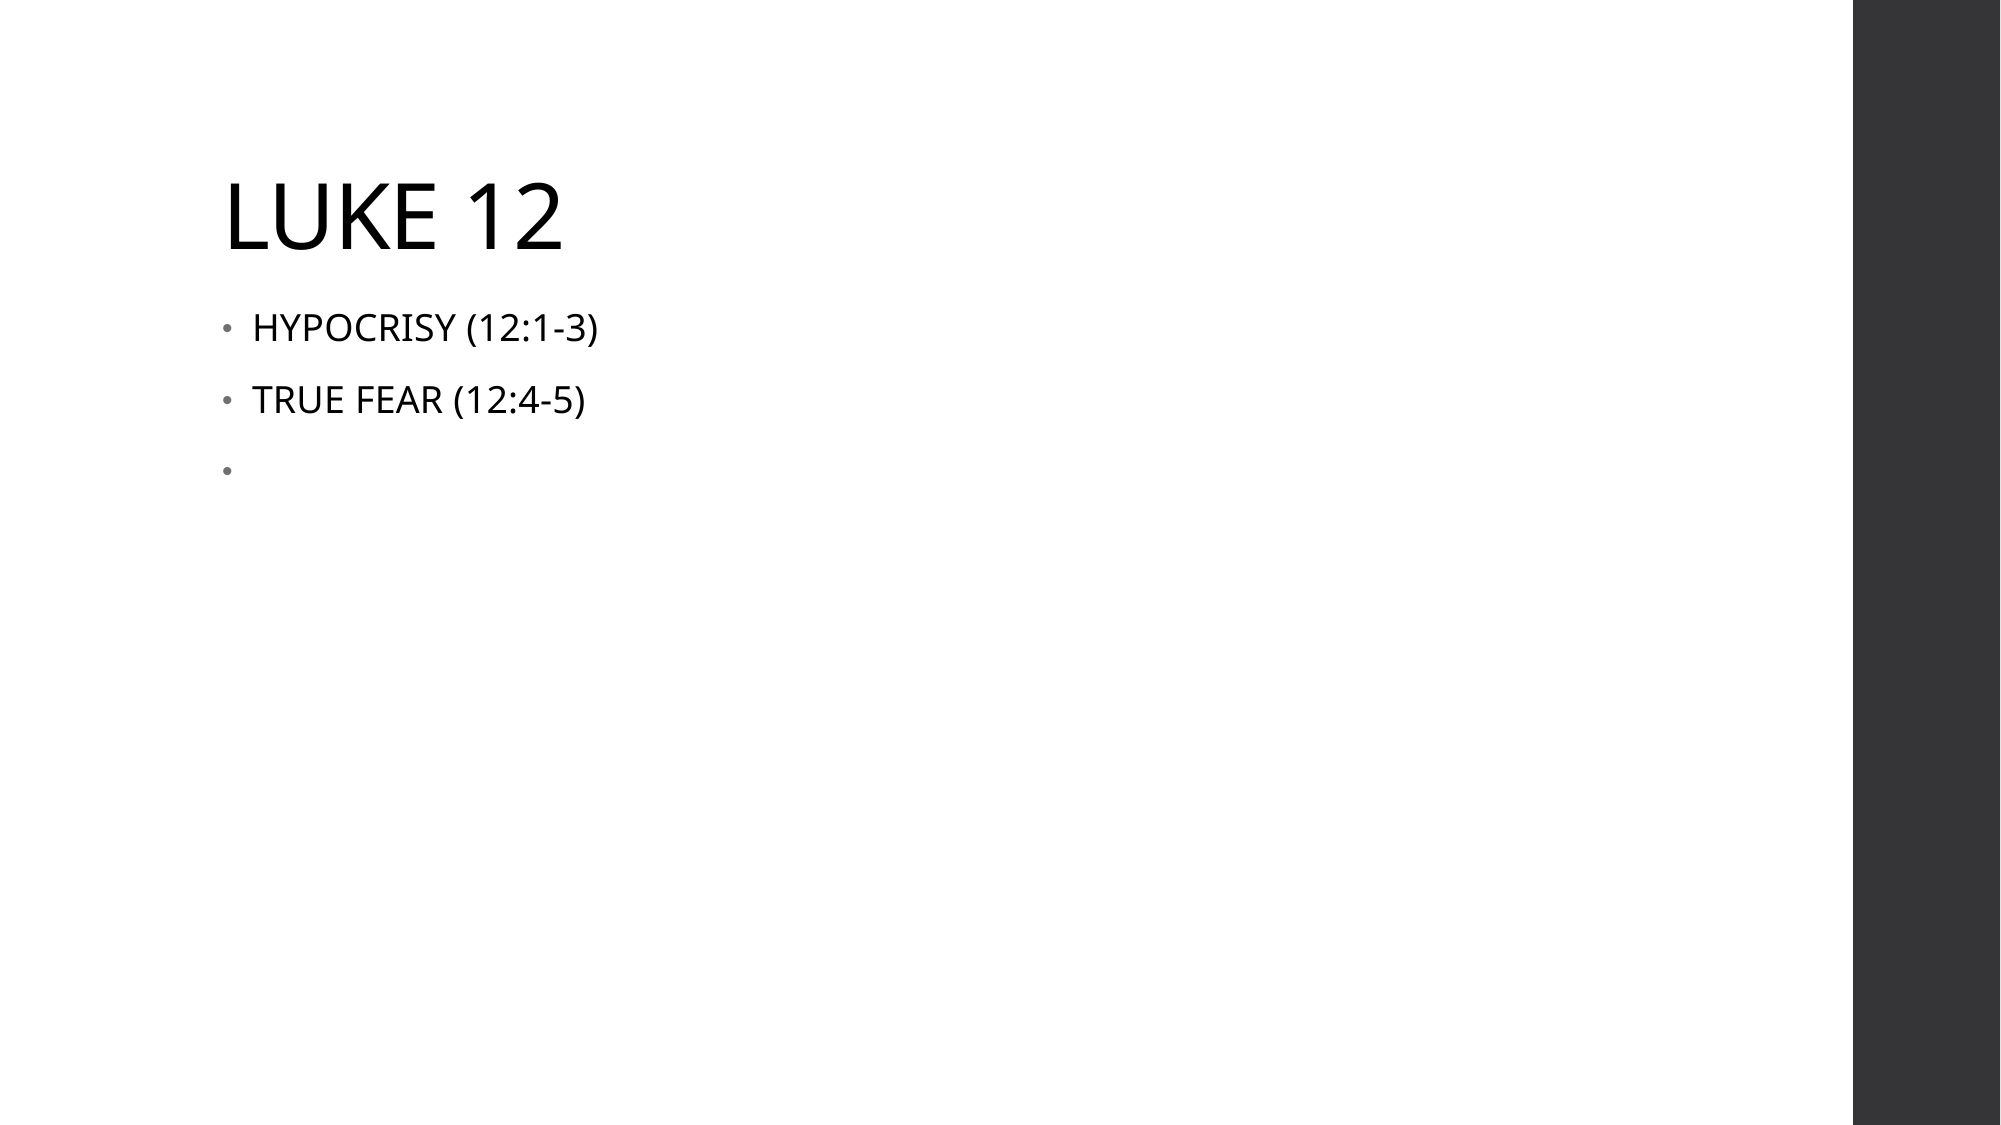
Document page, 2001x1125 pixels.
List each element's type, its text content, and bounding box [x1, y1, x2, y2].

list HYPOCRISY (12:1-3) TRUE FEAR (12:4-5) [206, 299, 1617, 1014]
title LUKE 12 [206, 60, 1797, 278]
